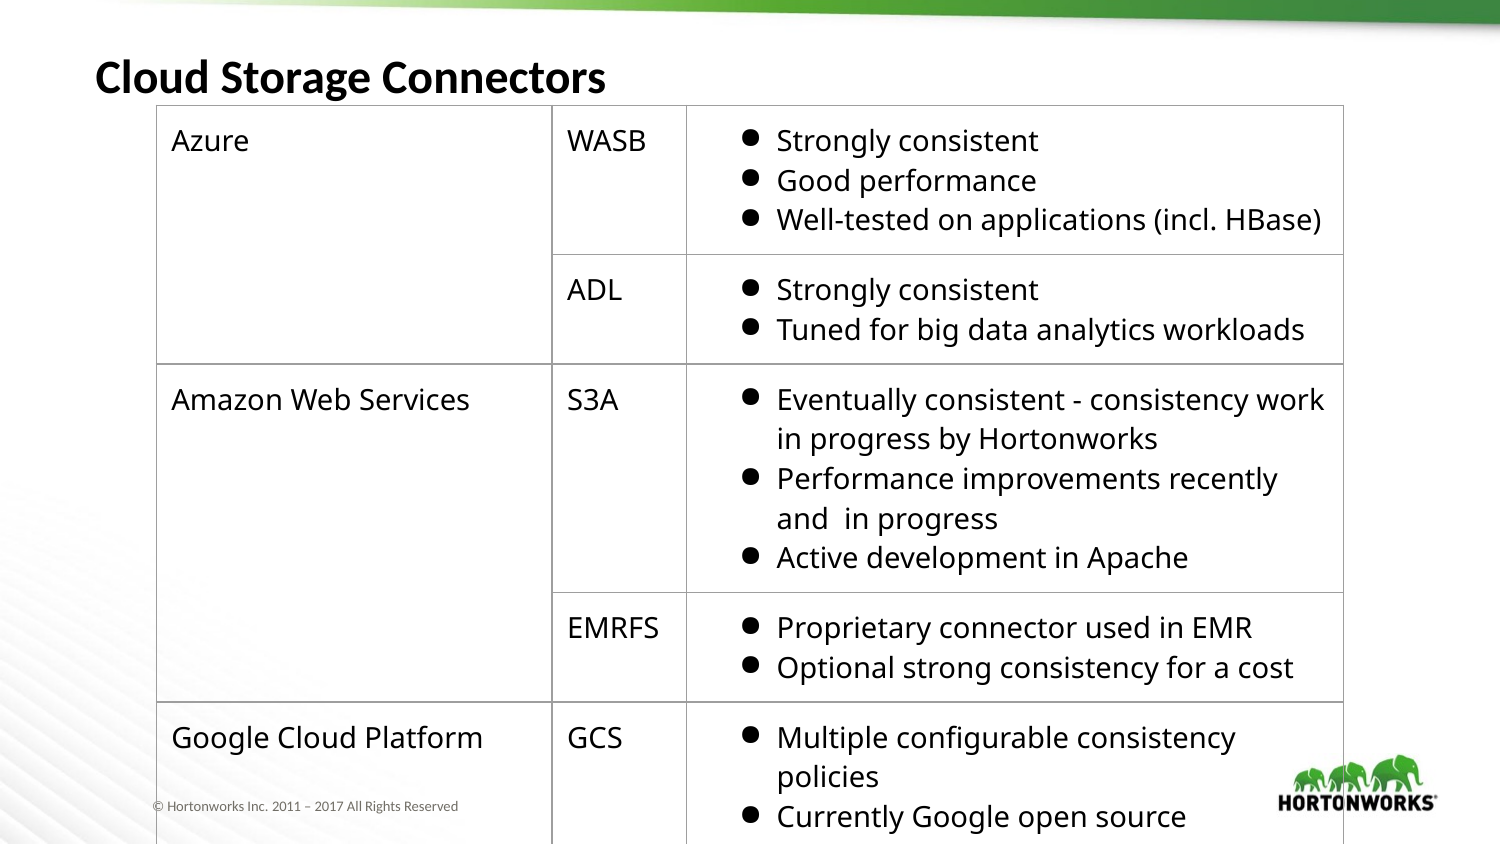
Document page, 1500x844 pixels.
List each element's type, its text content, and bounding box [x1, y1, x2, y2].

table_cell Multiple configurable consistency policies Currently Google open source Good performance Could improve test coverage [687, 703, 1343, 844]
table_cell Google Cloud Platform [157, 703, 551, 844]
table_cell GCS [553, 703, 686, 844]
table_header Azure [157, 106, 551, 363]
table_header WASB [553, 106, 686, 254]
table_cell Proprietary connector used in EMR Optional strong consistency for a cost [687, 593, 1343, 701]
table_cell Strongly consistent Tuned for big data analytics workloads [687, 255, 1343, 363]
table_cell EMRFS [553, 593, 686, 701]
table_cell ADL [553, 255, 686, 363]
title Cloud Storage Connectors [86, 55, 1437, 104]
table_cell S3A [553, 365, 686, 592]
table_cell Amazon Web Services [157, 365, 551, 701]
table_cell Eventually consistent - consistency work in progress by Hortonworks Performance improvements recently and in progress Active development in Apache [687, 365, 1343, 592]
table_header Strongly consistent Good performance Well-tested on applications (incl. HBase) [687, 106, 1343, 254]
picture [0, 0, 1500, 844]
